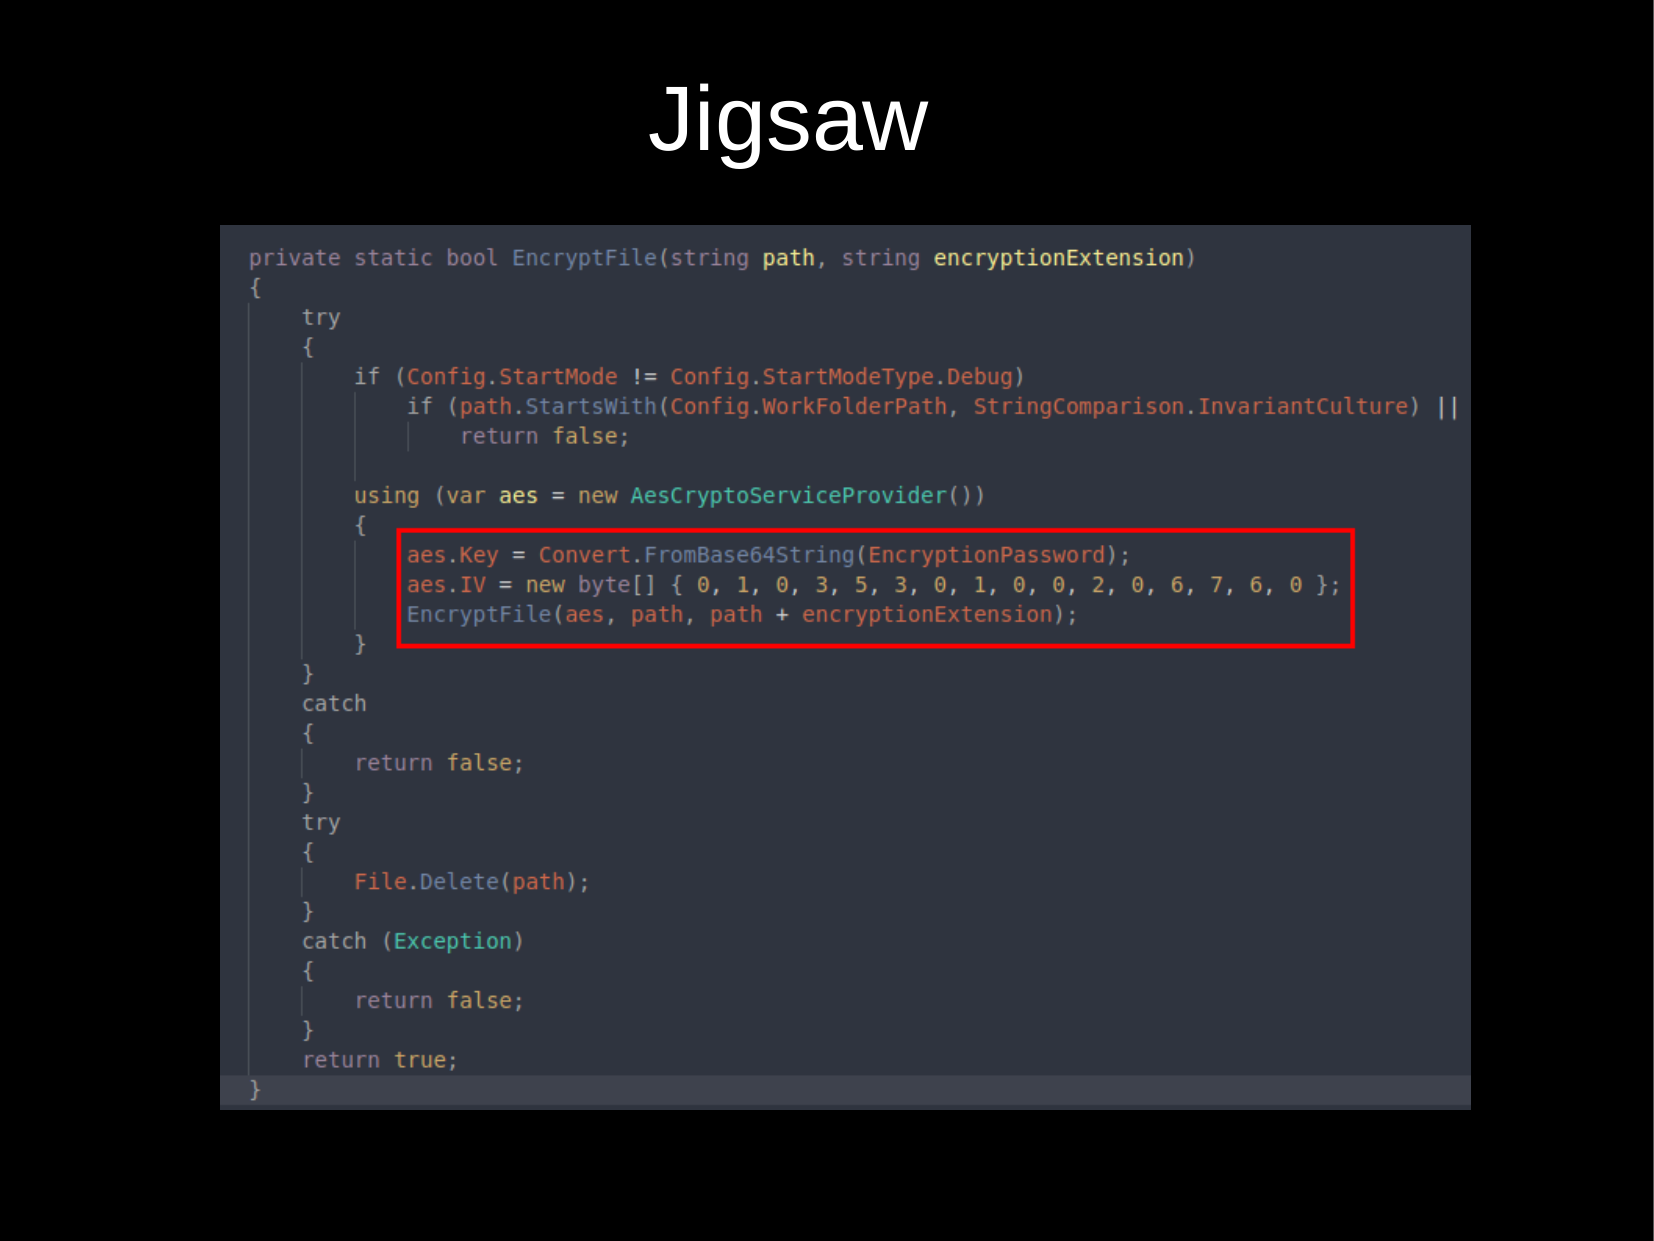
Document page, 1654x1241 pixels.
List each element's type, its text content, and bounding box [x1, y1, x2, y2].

picture [0, 0, 1654, 1241]
title Jigsaw [45, 15, 1534, 223]
